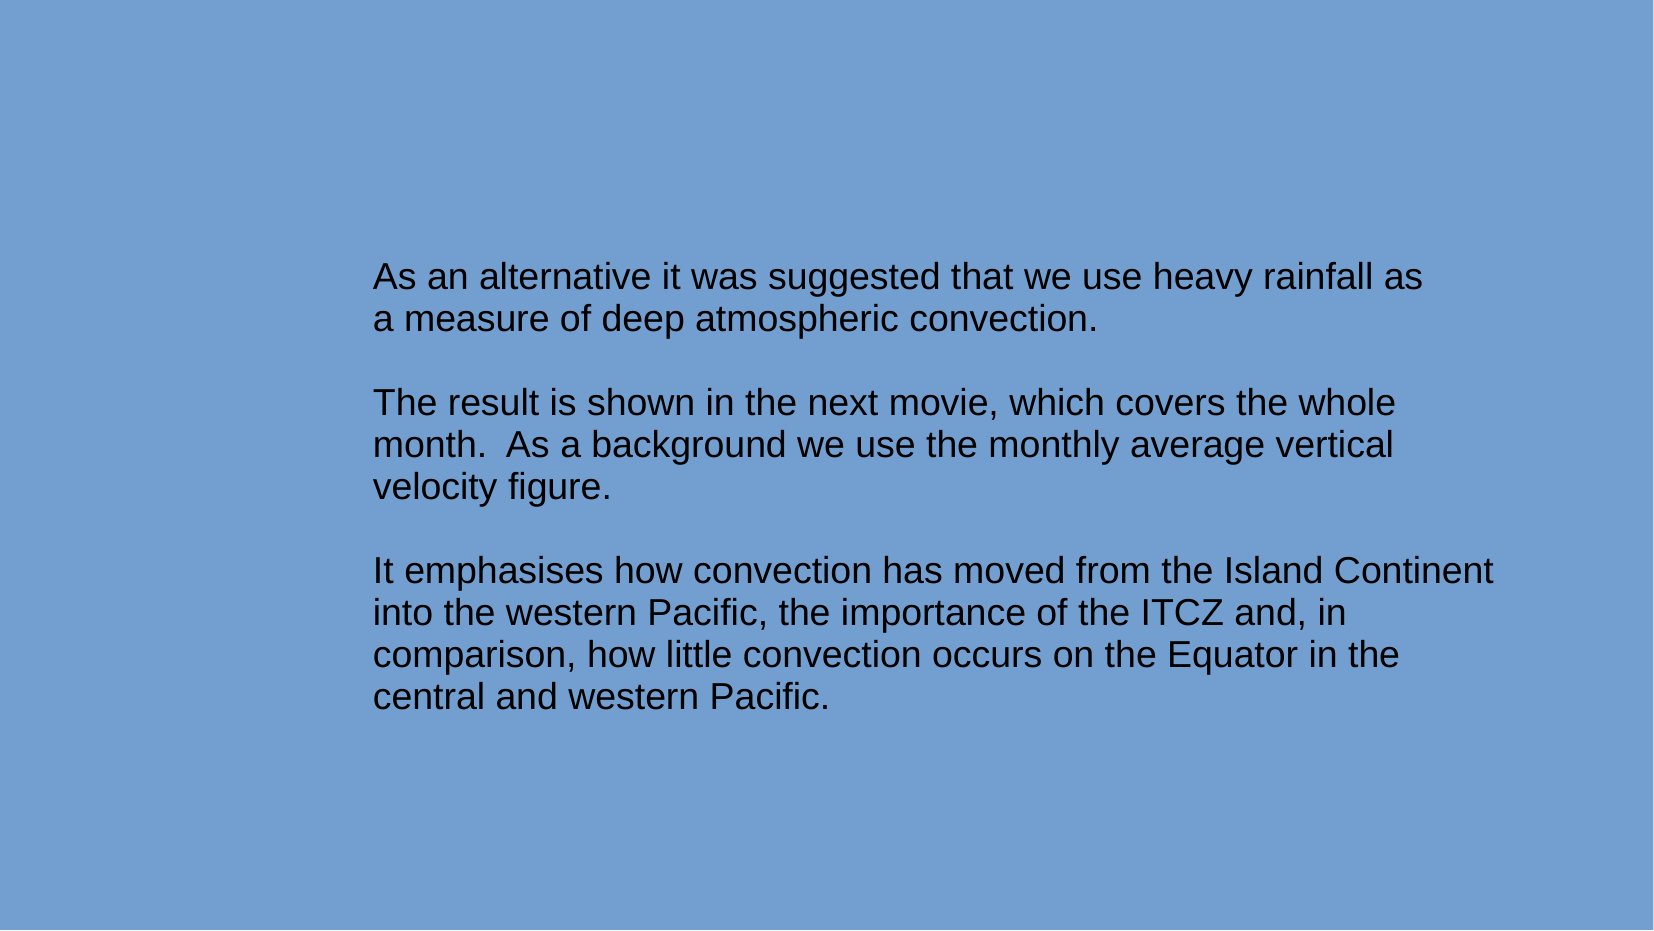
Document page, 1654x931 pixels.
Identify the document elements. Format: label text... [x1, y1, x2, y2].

text_box As an alternative it was suggested that we use heavy rainfall as a measure of deep atmospheric convection. The result is shown in the next movie, which covers the whole month. As a background we use the monthly average vertical velocity figure. It emphasises how convection has moved from the Island Continent into the western Pacific, the importance of the ITCZ and, in comparison, how little convection occurs on the Equator in the central and western Pacific. [358, 248, 1510, 725]
